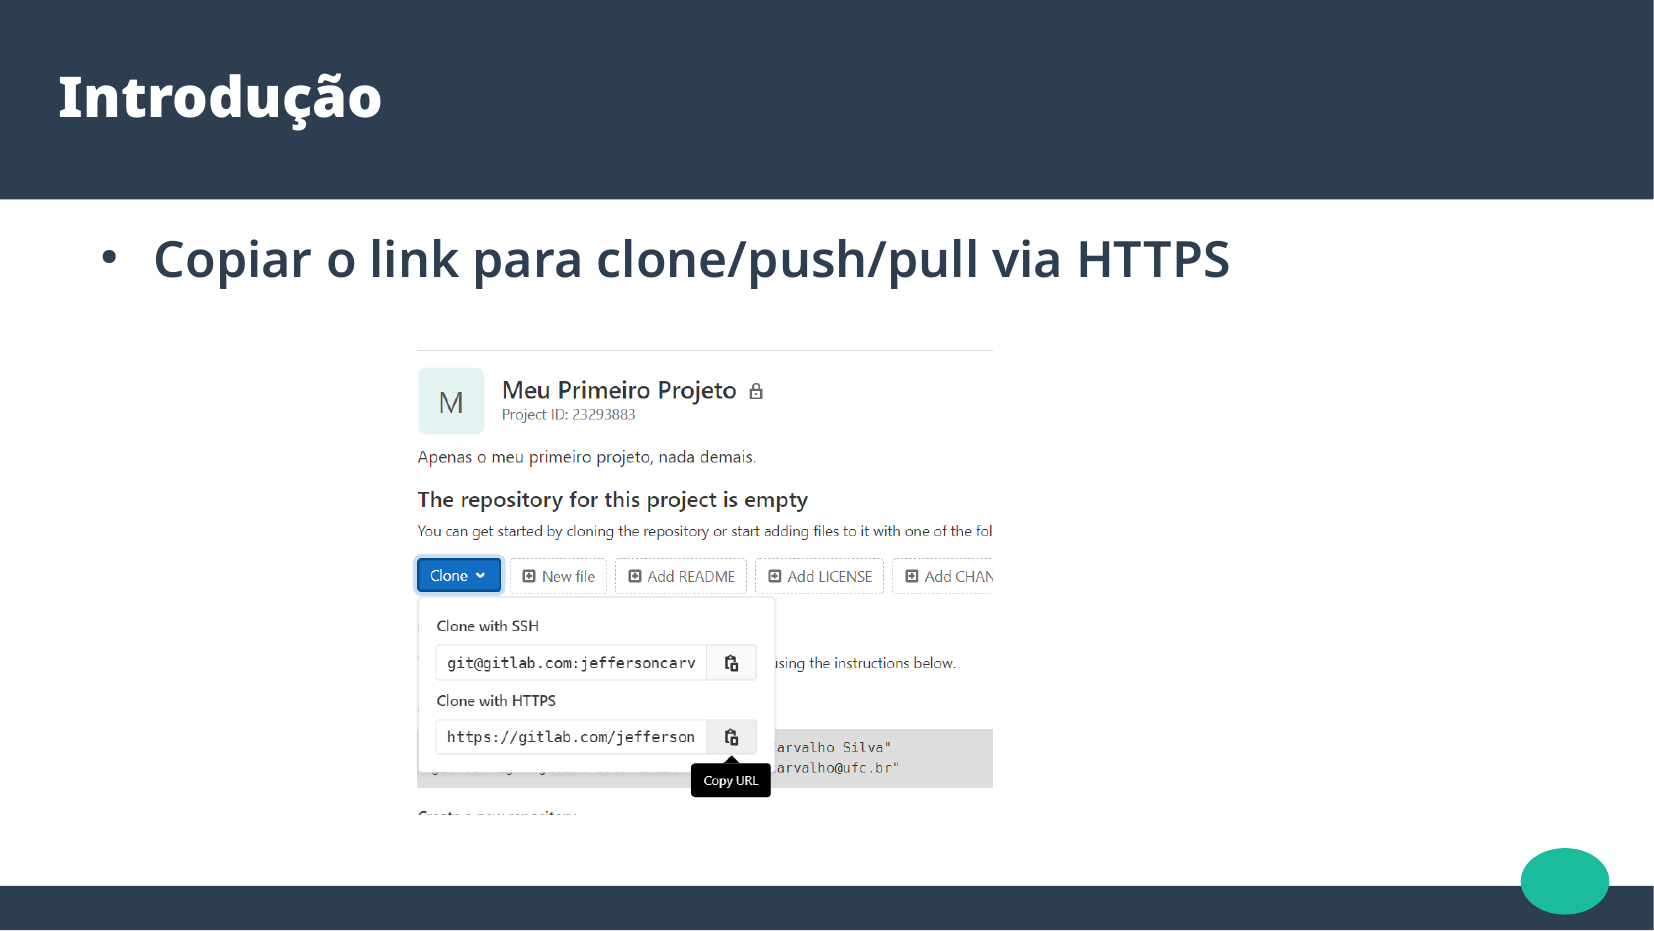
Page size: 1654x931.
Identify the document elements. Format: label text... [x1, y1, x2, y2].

picture [389, 341, 993, 815]
list Copiar o link para clone/push/pull via HTTPS [82, 224, 1571, 764]
title Introdução [59, 37, 1595, 156]
